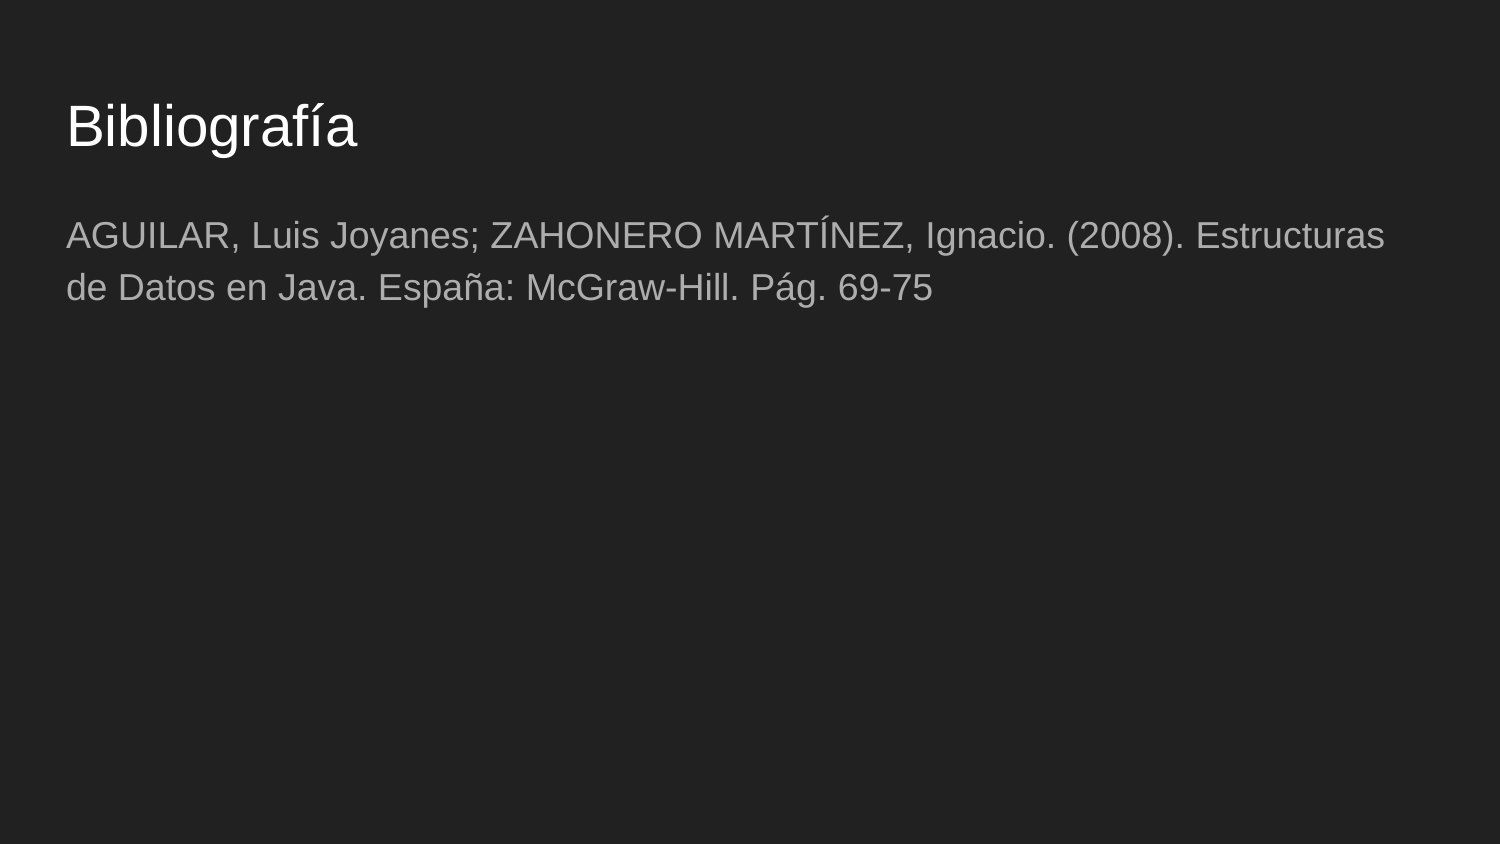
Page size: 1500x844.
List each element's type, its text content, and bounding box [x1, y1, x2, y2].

list AGUILAR, Luis Joyanes; ZAHONERO MARTÍNEZ, Ignacio. (2008). Estructuras de Datos en Java. España: McGraw-Hill. Pág. 69-75 [51, 189, 1449, 750]
title Bibliografía [51, 72, 1449, 167]
